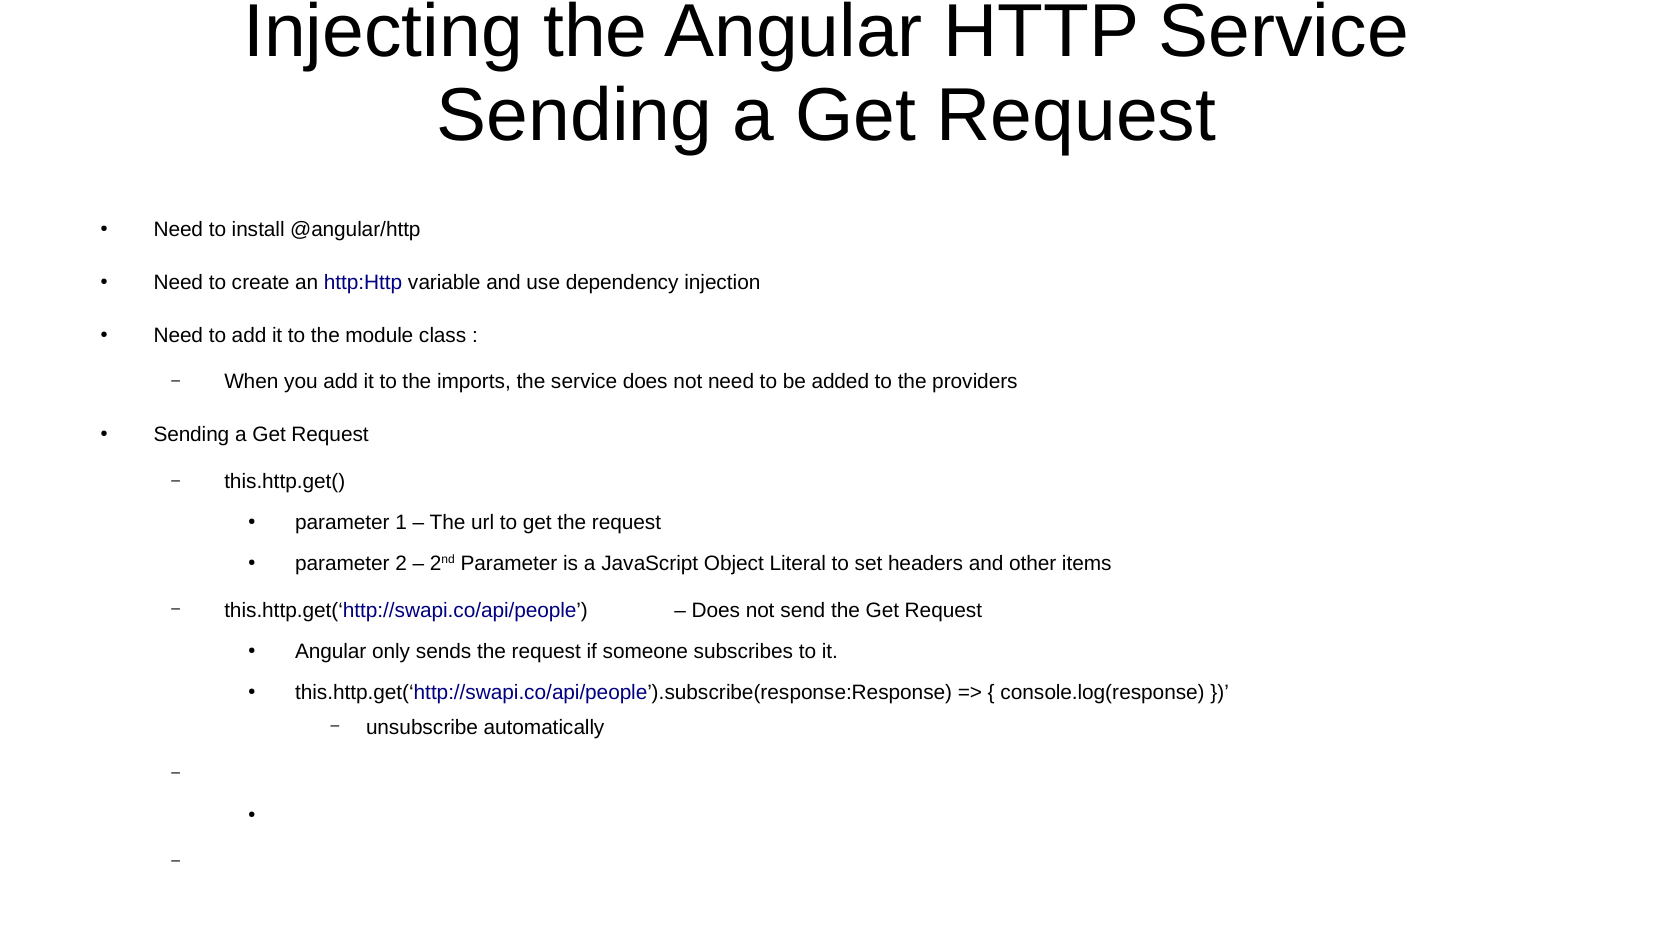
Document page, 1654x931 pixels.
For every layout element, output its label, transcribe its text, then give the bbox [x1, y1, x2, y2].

title Injecting the Angular HTTP Service Sending a Get Request [82, 0, 1571, 217]
list Need to install @angular/http Need to create an http:Http variable and use dependency injection Need to add it to the module class : When you add it to the imports, the service does not need to be added to the providers Sending a Get Request this.http.get() parameter 1 – The url to get the request parameter 2 – 2nd Parameter is a JavaScript Object Literal to set headers and other items this.http.get(‘http://swapi.co/api/people’) – Does not send the Get Request Angular only sends the request if someone subscribes to it. this.http.get(‘http://swapi.co/api/people’).subscribe(response:Response) => { console.log(response) })’ unsubscribe automatically [82, 217, 1621, 901]
